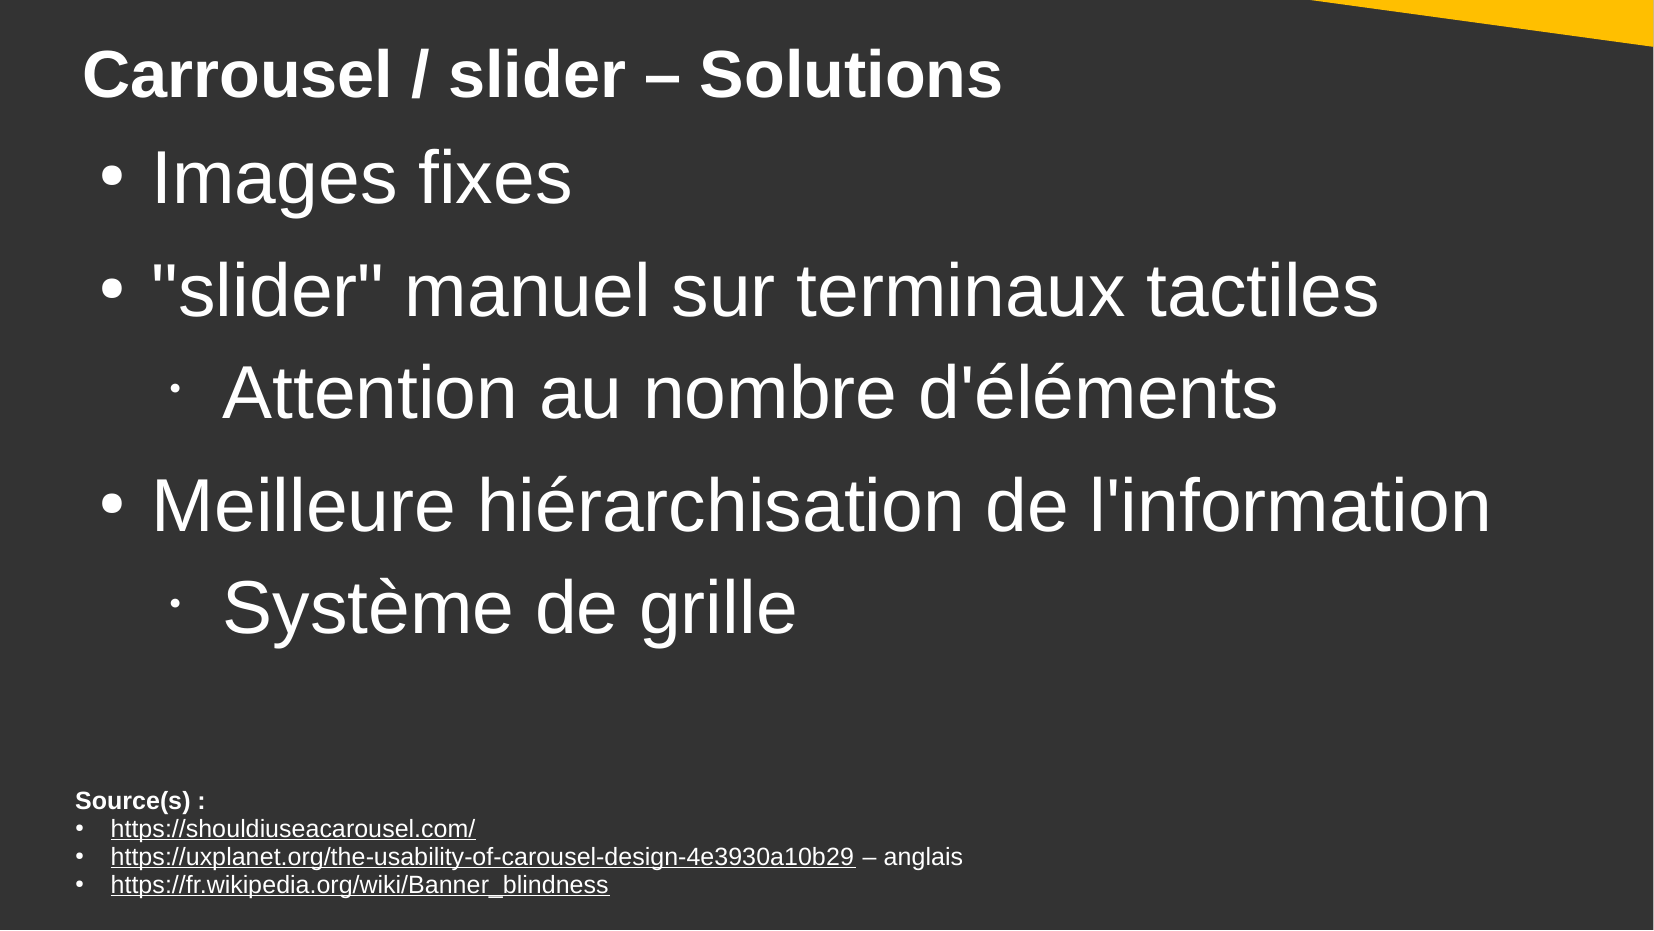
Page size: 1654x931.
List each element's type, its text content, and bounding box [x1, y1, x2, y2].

text_box Source(s) : https://shouldiuseacarousel.com/ https://uxplanet.org/the-usability-of-carousel-design-4e3930a10b29 – anglais https://fr.wikipedia.org/wiki/Banner_blindness [60, 779, 1546, 931]
title Carrousel / slider – Solutions [82, 37, 1571, 114]
text_box [1310, 0, 1654, 47]
list Images fixes "slider" manuel sur terminaux tactiles Attention au nombre d'éléments Meilleure hiérarchisation de l'information Système de grille [80, 135, 1620, 709]
